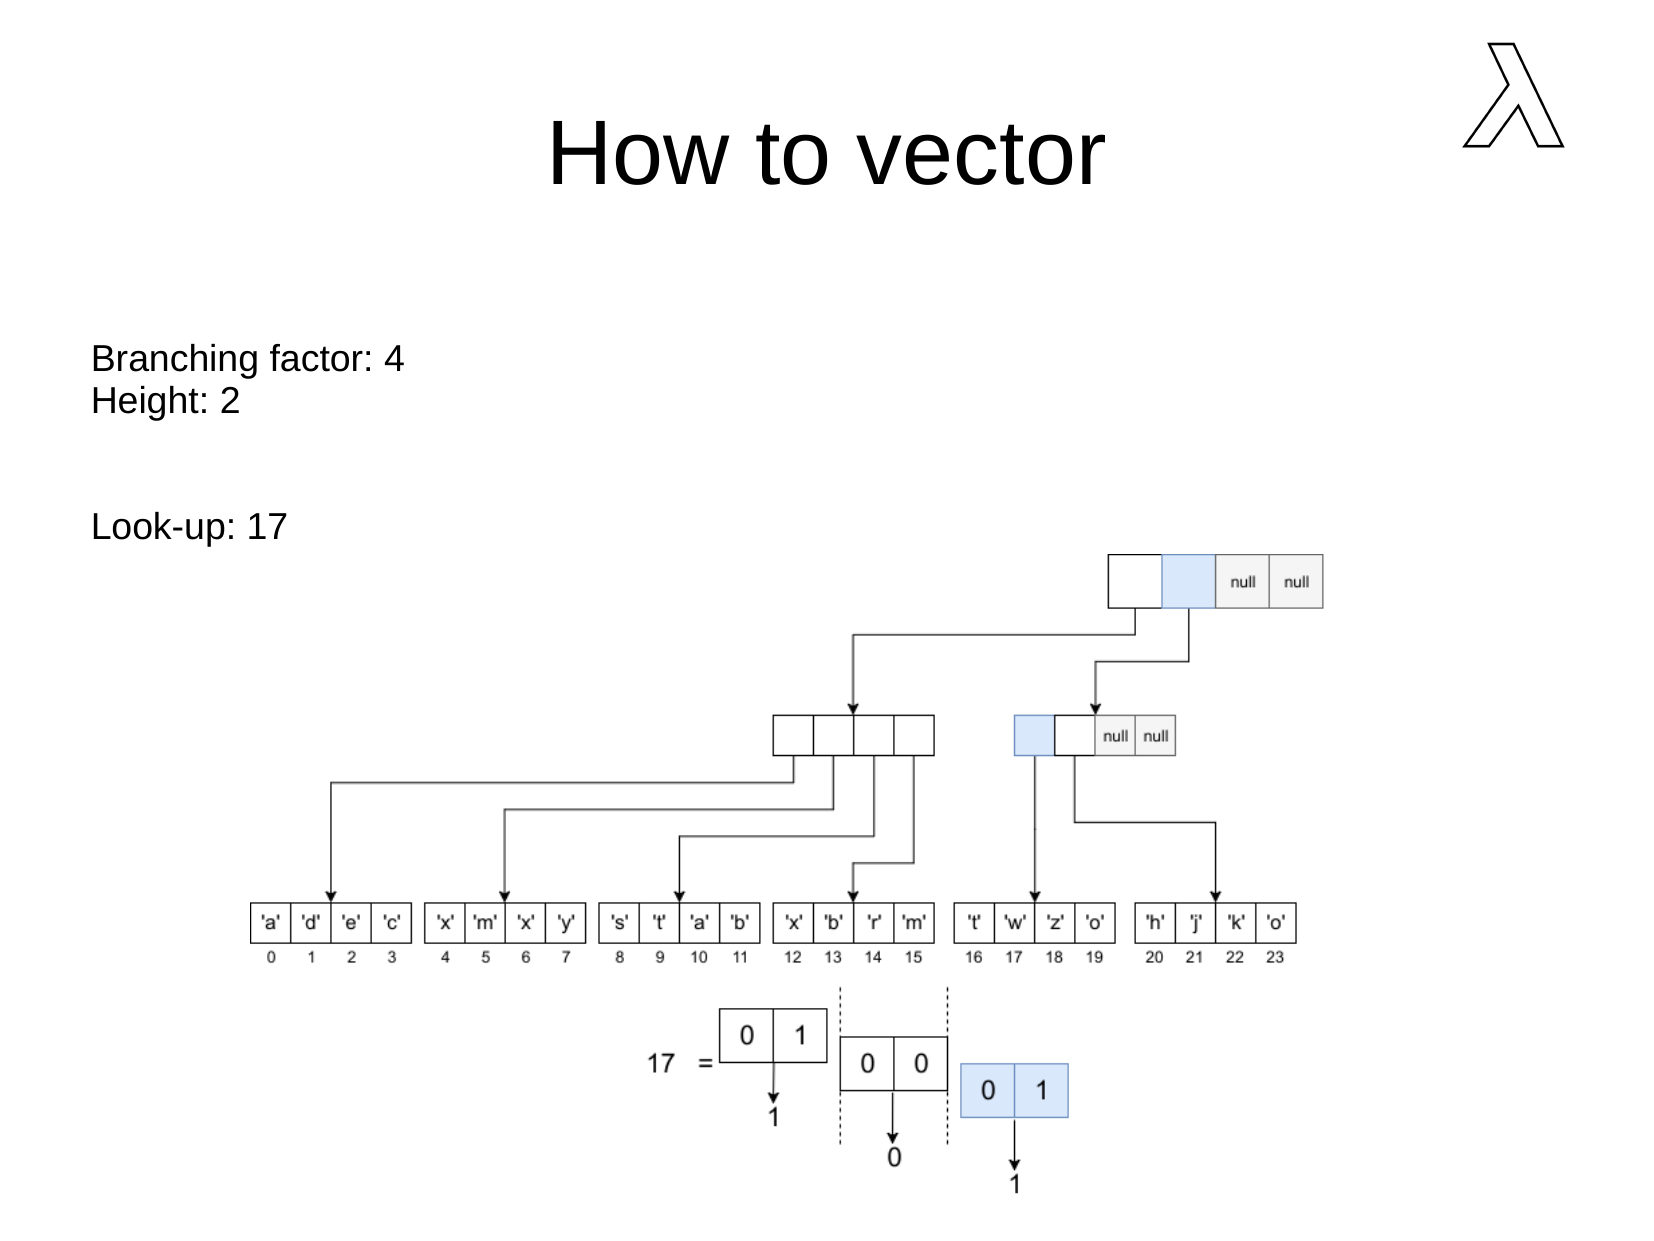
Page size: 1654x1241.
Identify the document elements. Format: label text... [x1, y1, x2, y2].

picture [250, 554, 1325, 1201]
text_box Branching factor: 4 Height: 2 Look-up: 17 [76, 330, 421, 555]
title How to vector [82, 49, 1571, 257]
picture [1440, 40, 1587, 151]
